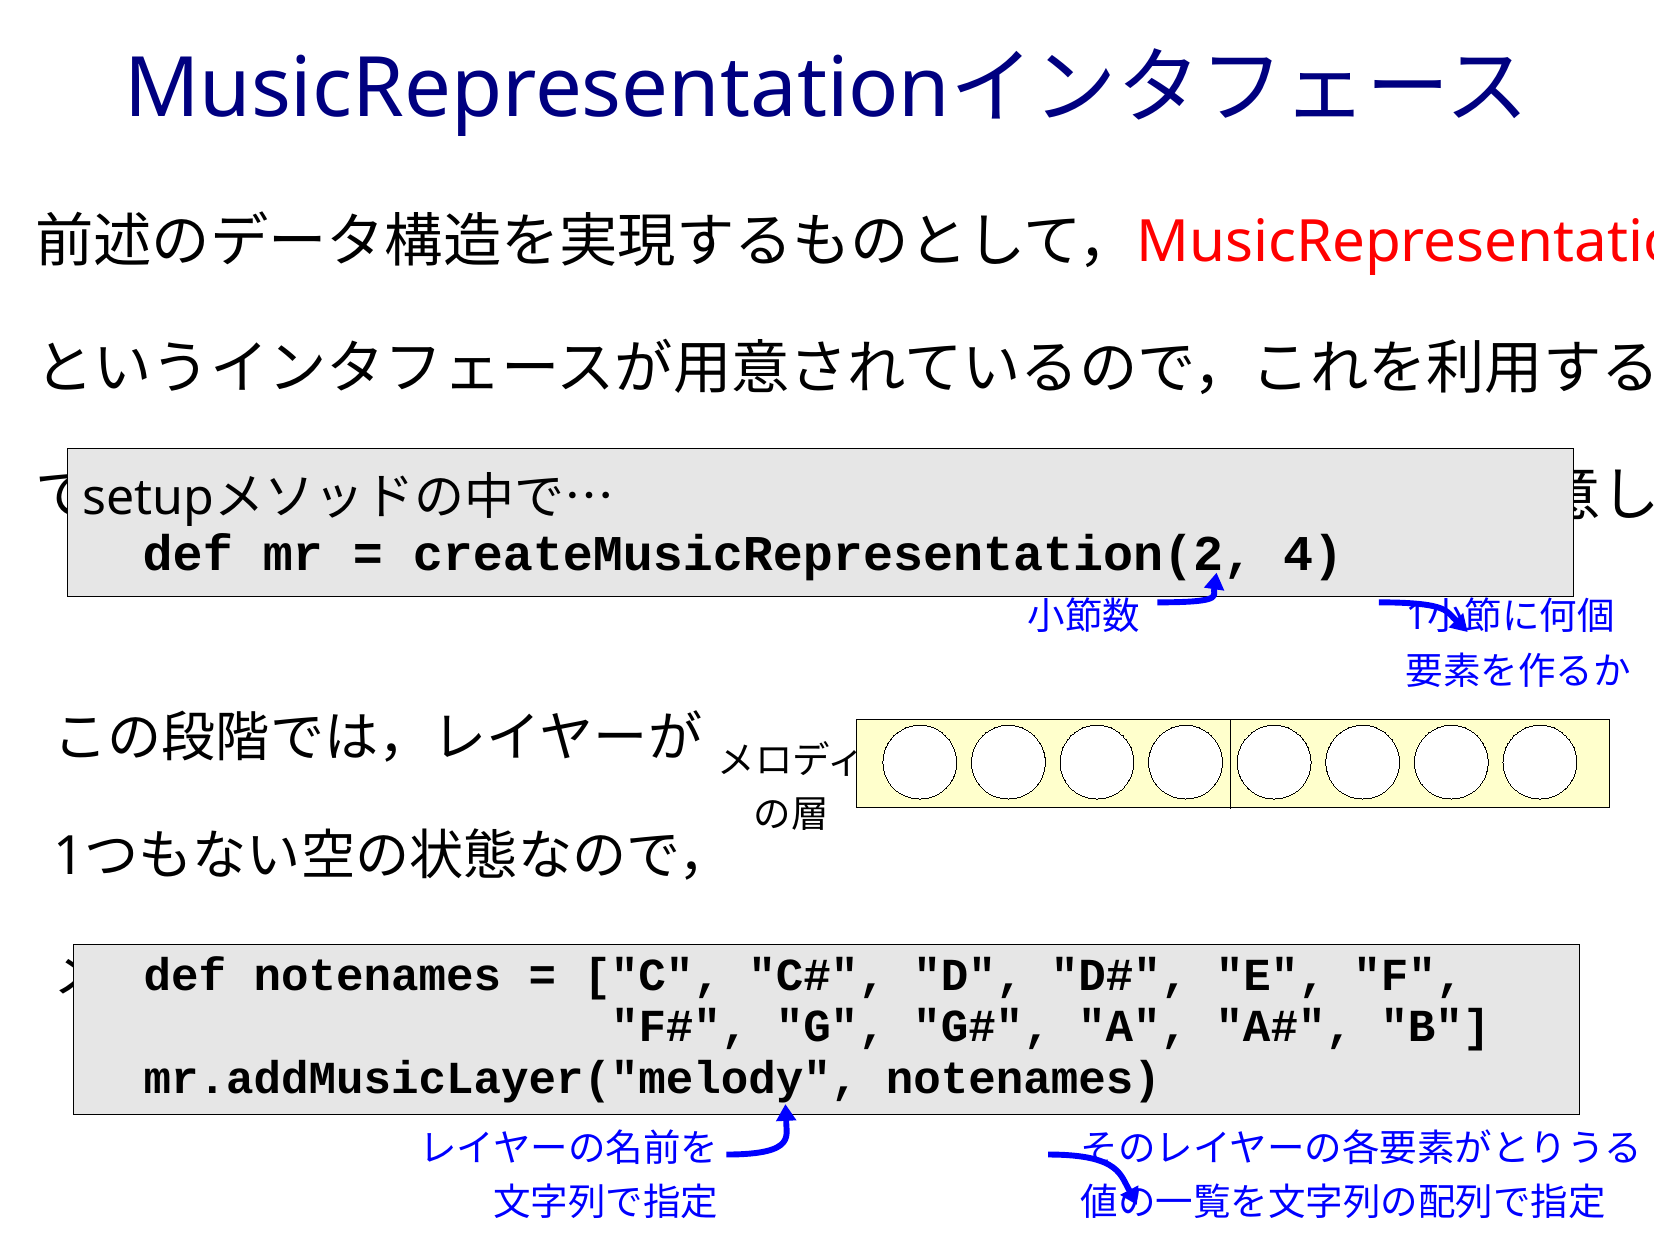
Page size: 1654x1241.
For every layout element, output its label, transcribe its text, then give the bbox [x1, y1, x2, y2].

text_box この段階では，レイヤーが 1つもない空の状態なので， メロディレイヤーを追加しよう． [38, 646, 741, 895]
text_box setupメソッドの中で… def mr = createMusicRepresentation(2, 4) [67, 448, 1574, 597]
text_box [856, 719, 1610, 808]
text_box 前述のデータ構造を実現するものとして，MusicRepresentation というインタフェースが用意されているので，これを利用する． では，さっそくMusicRepresentationのインスタンスを用意しよう． [20, 144, 1639, 411]
text_box そのレイヤーの各要素がとりうる 値の一覧を文字列の配列で指定 [1066, 1110, 1611, 1206]
text_box レイヤーの名前を 文字列で指定 [404, 1110, 706, 1206]
text_box 1小節に何個 要素を作るか [1390, 578, 1634, 675]
title MusicRepresentationインタフェース [82, 27, 1571, 133]
text_box メロディ の層 [702, 722, 855, 818]
text_box def notenames = ["C", "C#", "D", "D#", "E", "F", "F#", "G", "G#", "A", "A#", "B"] mr.addMusicLayer("melody", notenames) [73, 944, 1580, 1115]
text_box 小節数 [1012, 578, 1155, 634]
